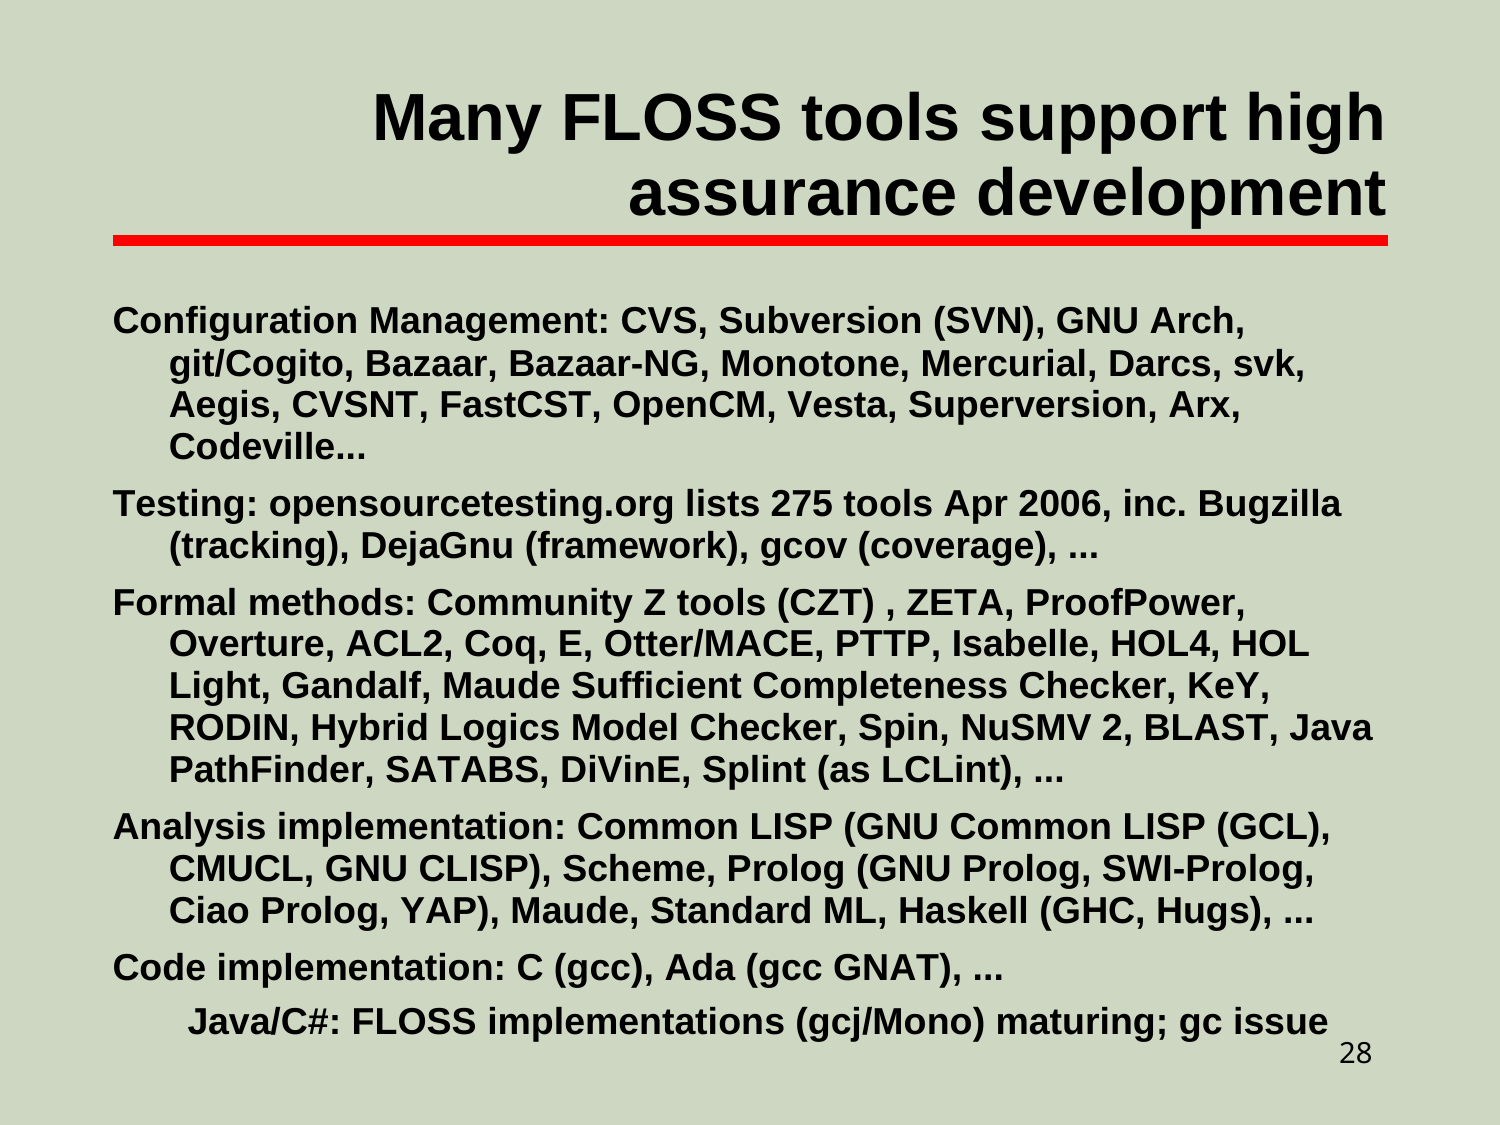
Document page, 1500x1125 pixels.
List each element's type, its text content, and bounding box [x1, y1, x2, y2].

title Many FLOSS tools support high assurance development [337, 79, 1388, 230]
list Configuration Management: CVS, Subversion (SVN), GNU Arch, git/Cogito, Bazaar, Bazaar-NG, Monotone, Mercurial, Darcs, svk, Aegis, CVSNT, FastCST, OpenCM, Vesta, Superversion, Arx, Codeville... Testing: opensourcetesting.org lists 275 tools Apr 2006, inc. Bugzilla (tracking), DejaGnu (framework), gcov (coverage), ... Formal methods: Community Z tools (CZT) , ZETA, ProofPower, Overture, ACL2, Coq, E, Otter/MACE, PTTP, Isabelle, HOL4, HOL Light, Gandalf, Maude Sufficient Completeness Checker, KeY, RODIN, Hybrid Logics Model Checker, Spin, NuSMV 2, BLAST, Java PathFinder, SATABS, DiVinE, Splint (as LCLint), ... Analysis implementation: Common LISP (GNU Common LISP (GCL), CMUCL, GNU CLISP), Scheme, Prolog (GNU Prolog, SWI-Prolog, Ciao Prolog, YAP), Maude, Standard ML, Haskell (GHC, Hugs), ... Code implementation: C (gcc), Ada (gcc GNAT), ... Java/C#: FLOSS implementations (gcj/Mono) maturing; gc issue [112, 299, 1388, 1111]
